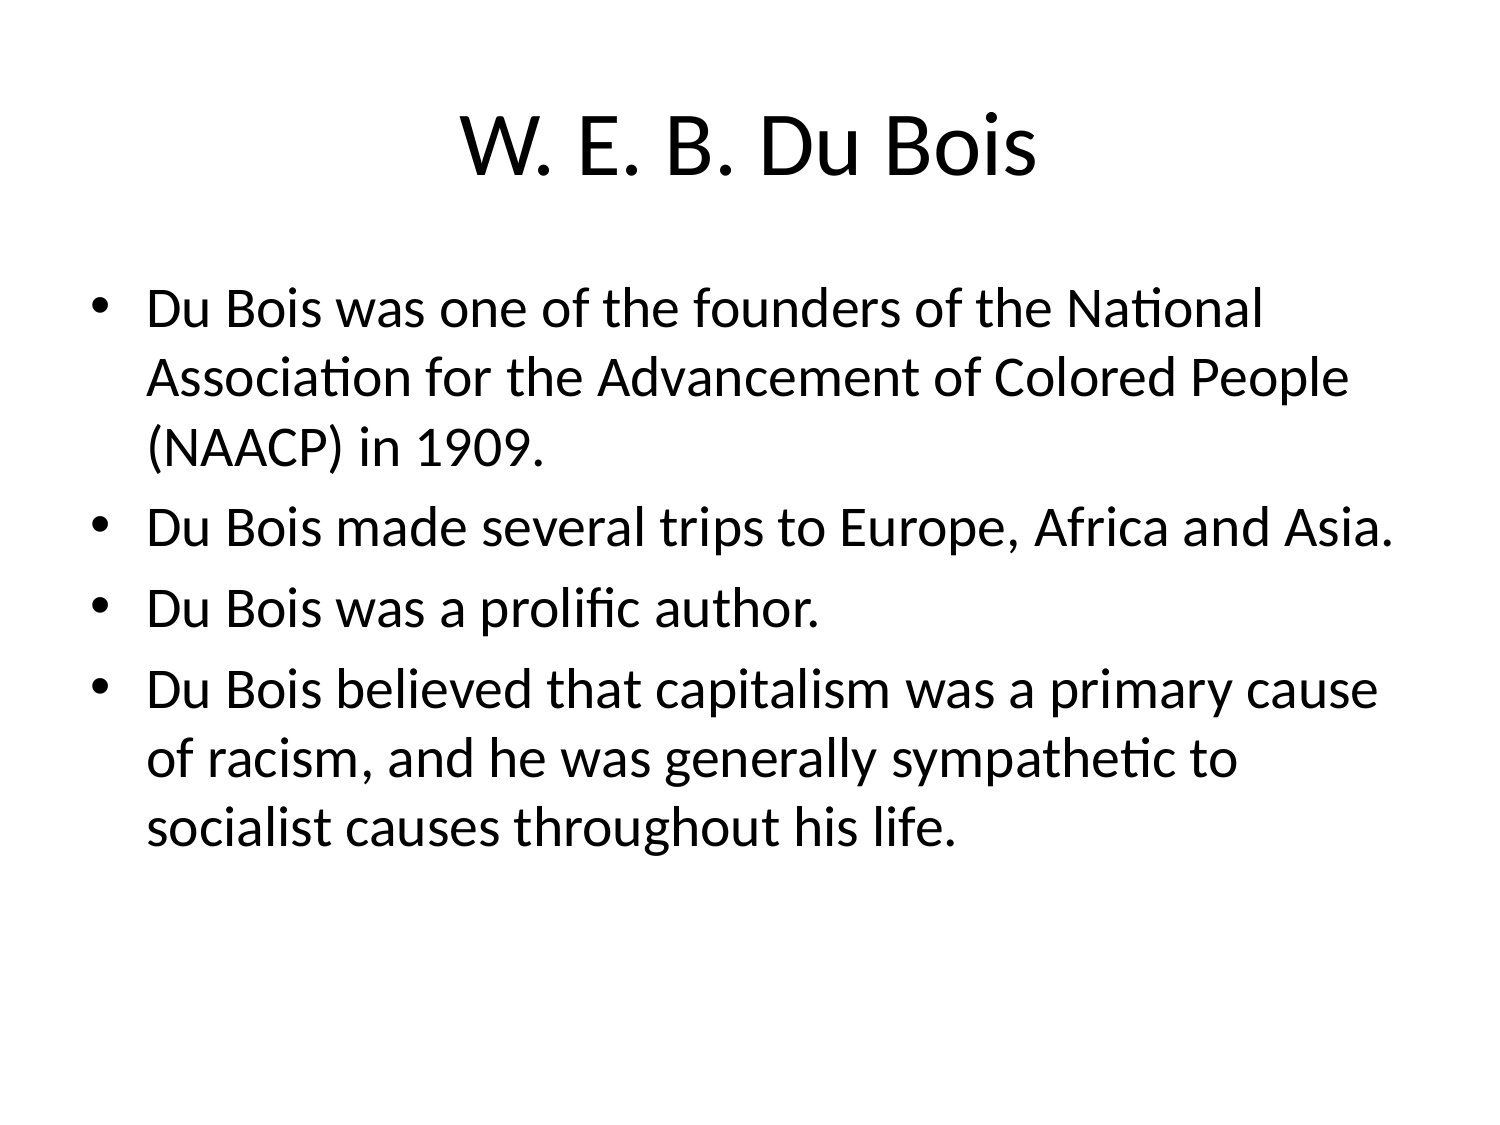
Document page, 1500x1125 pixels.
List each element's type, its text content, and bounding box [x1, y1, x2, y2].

list Du Bois was one of the founders of the National Association for the Advancement of Colored People (NAACP) in 1909. Du Bois made several trips to Europe, Africa and Asia. Du Bois was a prolific author. Du Bois believed that capitalism was a primary cause of racism, and he was generally sympathetic to socialist causes throughout his life. [75, 262, 1425, 1005]
title W. E. B. Du Bois [75, 45, 1425, 233]
